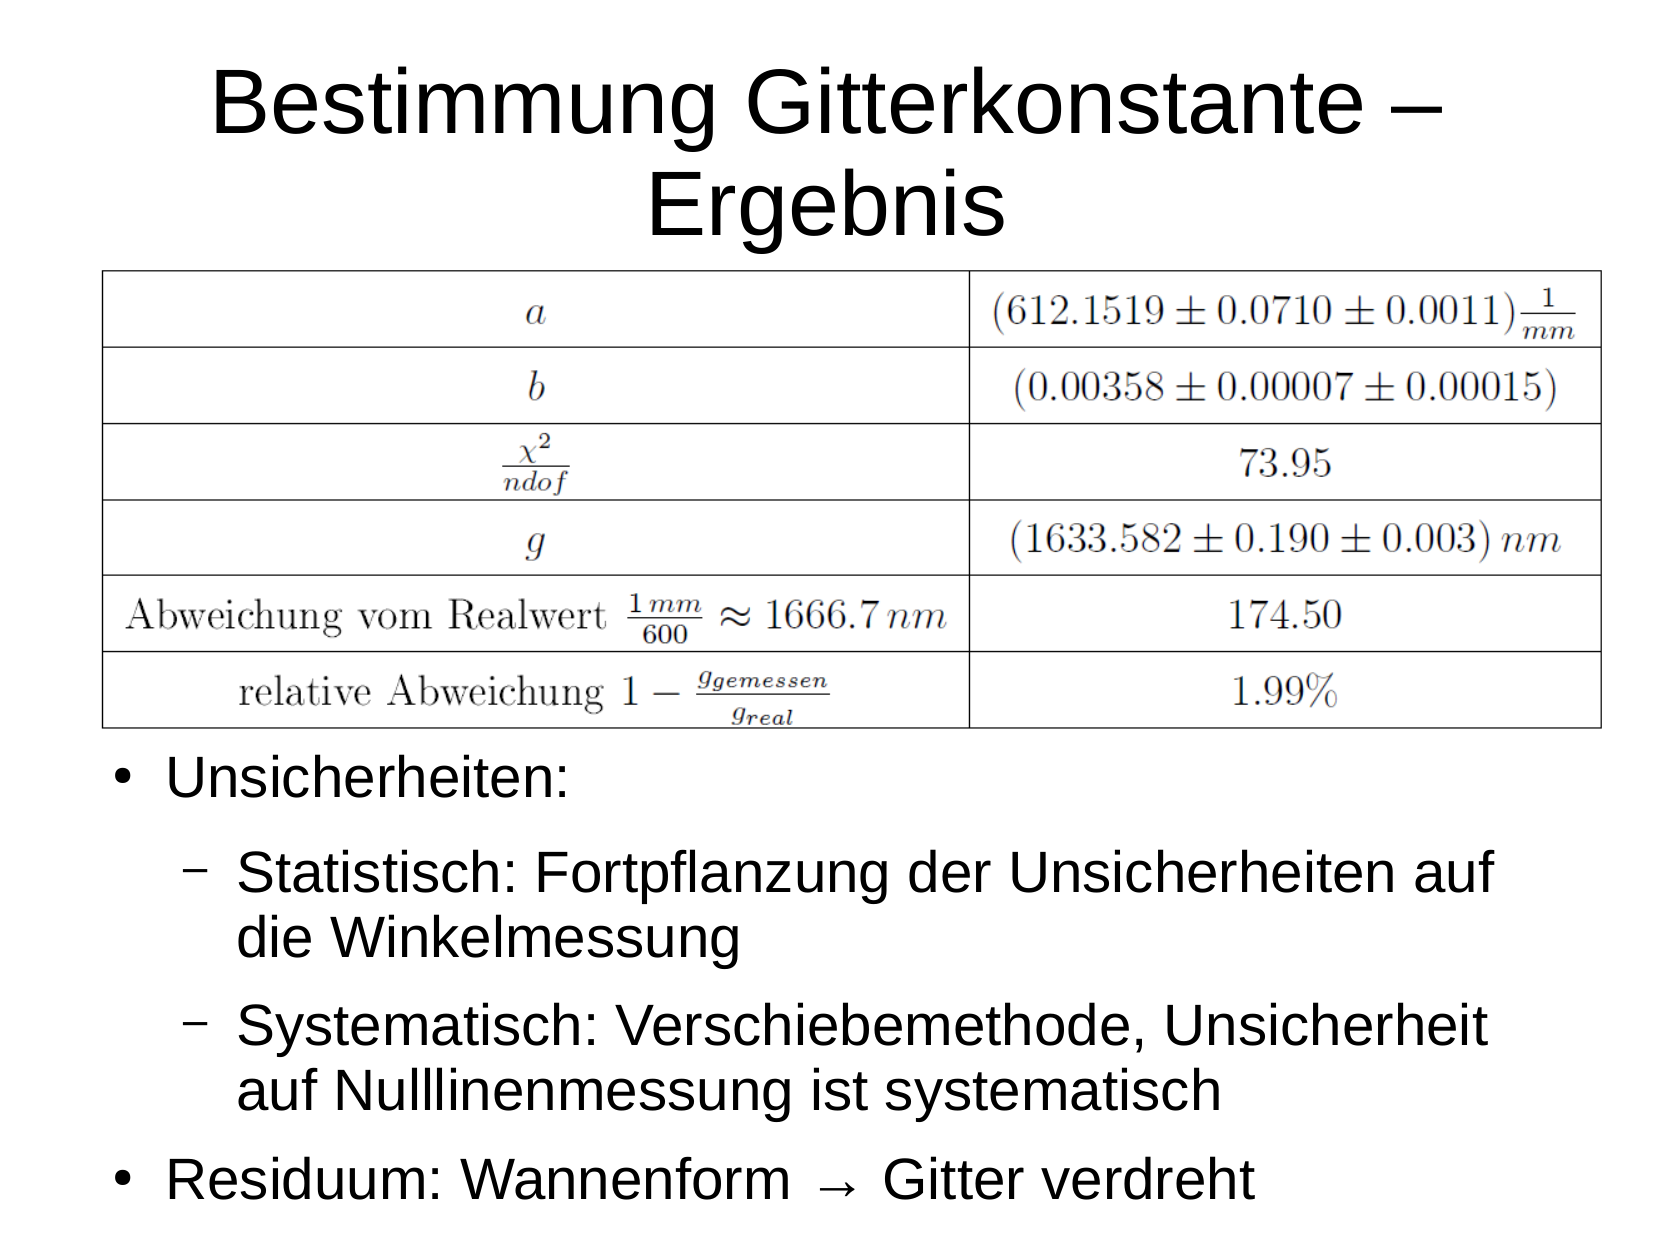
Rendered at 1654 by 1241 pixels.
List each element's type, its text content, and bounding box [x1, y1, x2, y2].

title Bestimmung Gitterkonstante – Ergebnis [82, 49, 1571, 257]
picture [92, 259, 1607, 745]
list Unsicherheiten: Statistisch: Fortpflanzung der Unsicherheiten auf die Winkelmessung Systematisch: Verschiebemethode, Unsicherheit auf Nulllinenmessung ist systematisch Residuum: Wannenform → Gitter verdreht [94, 745, 1583, 1241]
